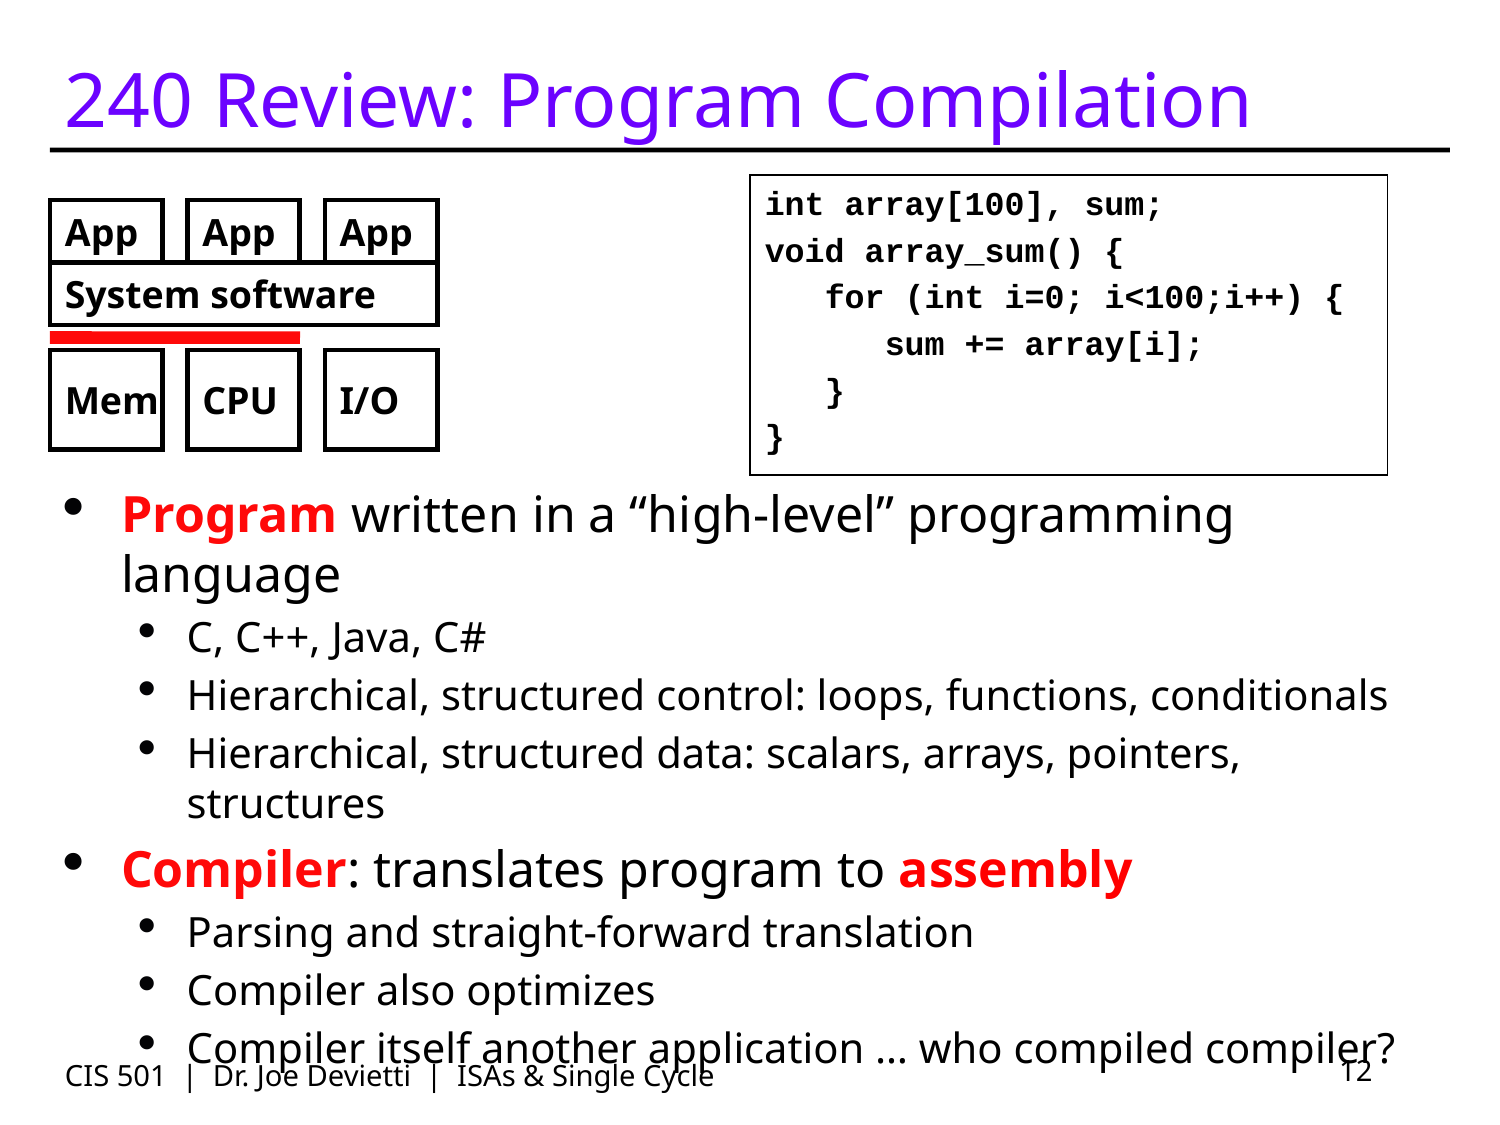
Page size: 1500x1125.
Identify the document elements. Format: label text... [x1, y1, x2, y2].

text_box CIS 501 | Dr. Joe Devietti | ISAs & Single Cycle [49, 1049, 988, 1100]
text_box int array[100], sum; void array_sum() { for (int i=0; i<100;i++) { sum += array[i]; } } [749, 174, 1388, 475]
text_box App [187, 200, 300, 263]
text_box App [324, 200, 438, 263]
text_box Program written in a “high-level” programming language C, C++, Java, C# Hierarchical, structured control: loops, functions, conditionals Hierarchical, structured data: scalars, arrays, pointers, structures Compiler: translates program to assembly Parsing and straight-forward translation Compiler also optimizes Compiler itself another application … who compiled compiler? [49, 474, 1450, 1025]
text_box 240 Review: Program Compilation [49, 37, 1375, 150]
text_box Mem [49, 349, 163, 450]
text_box System software [50, 262, 438, 325]
text_box <number> [1074, 1049, 1388, 1100]
text_box CPU [187, 349, 300, 450]
text_box App [49, 200, 163, 263]
text_box I/O [324, 349, 438, 450]
